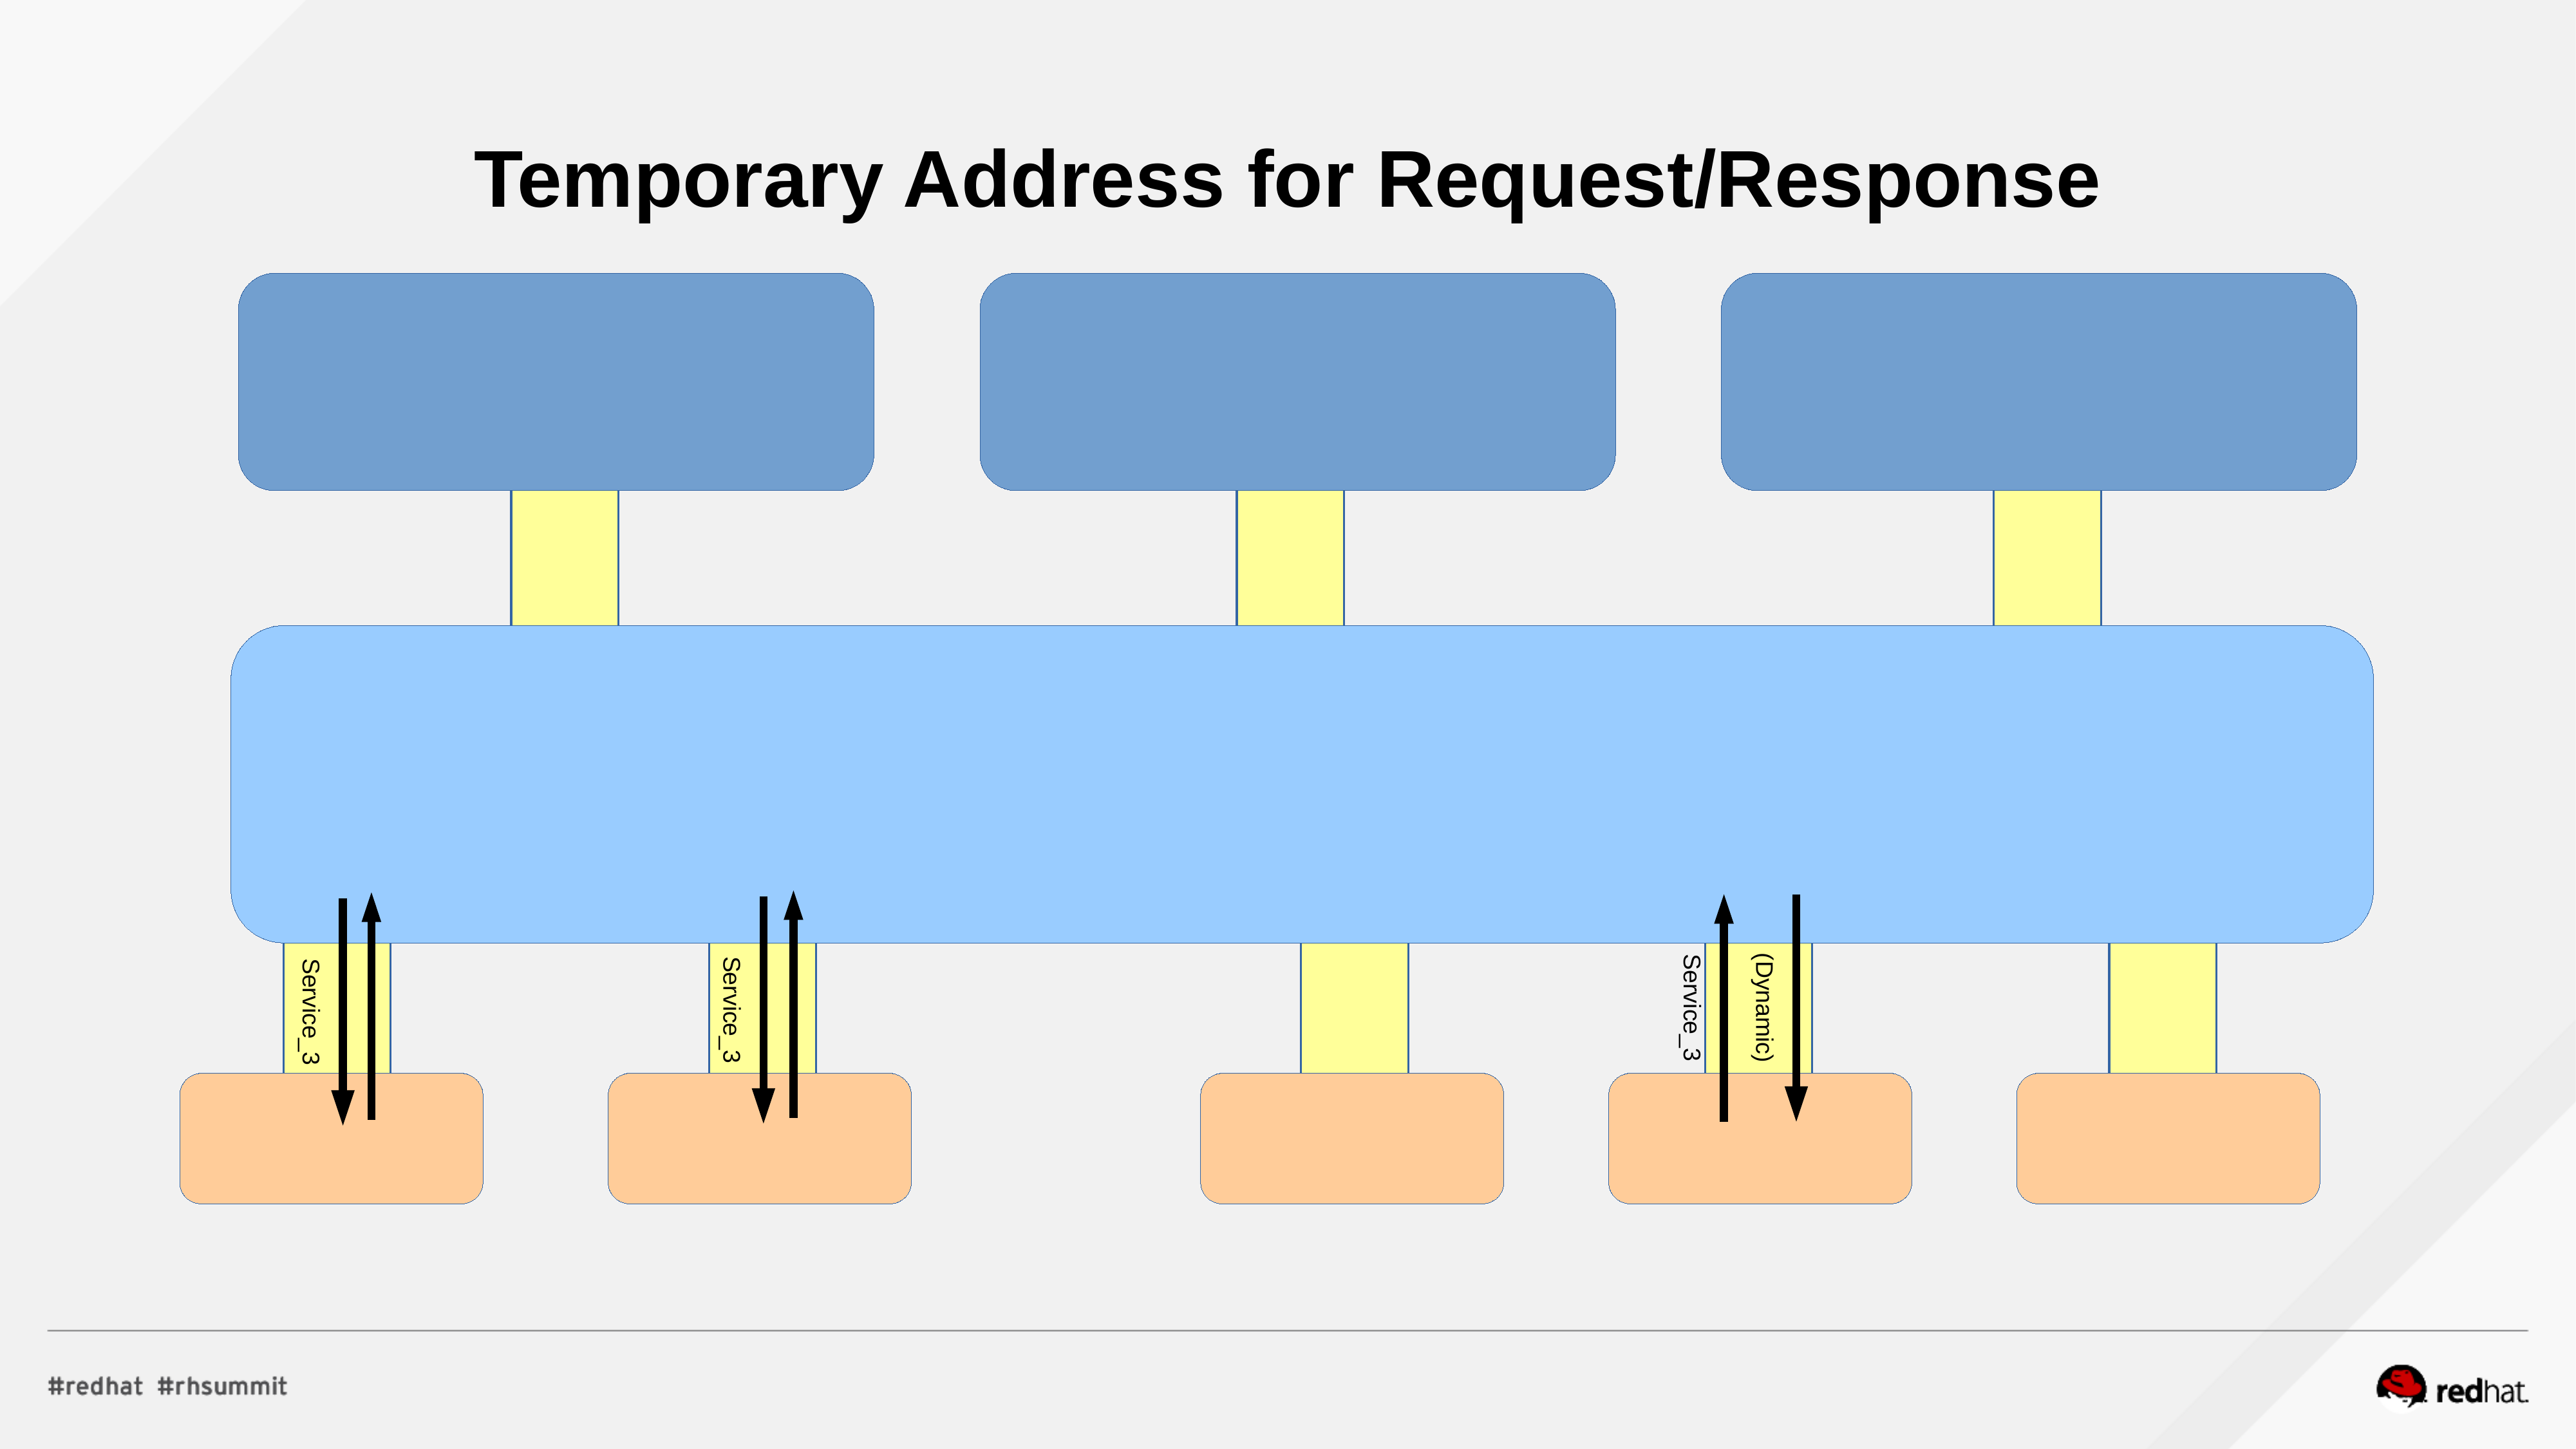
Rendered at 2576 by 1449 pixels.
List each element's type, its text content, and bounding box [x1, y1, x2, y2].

title Temporary Address for Request/Response [129, 57, 2447, 300]
text_box [180, 300, 2374, 1204]
picture [0, 0, 2576, 1449]
